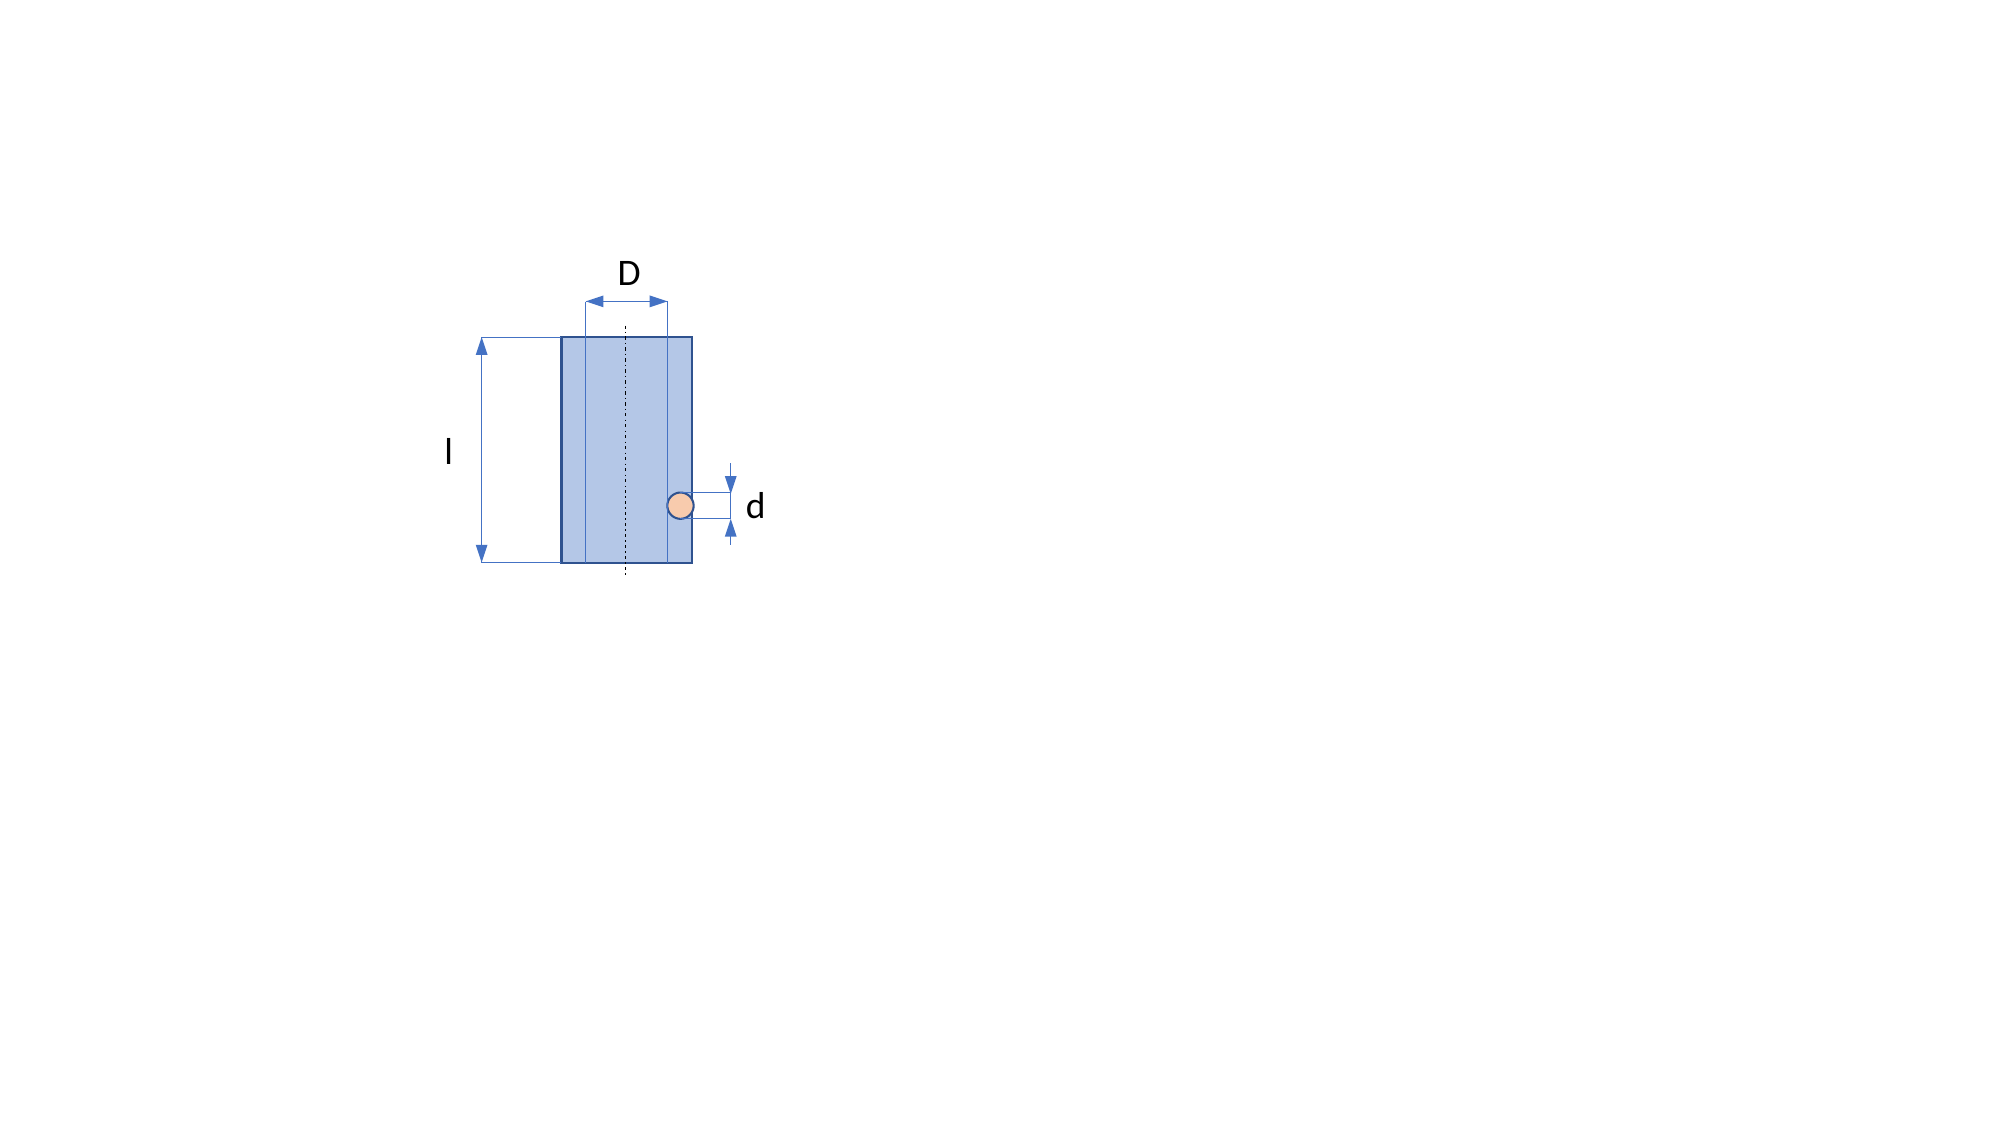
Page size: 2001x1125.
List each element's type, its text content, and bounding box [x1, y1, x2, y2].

text_box [561, 337, 585, 563]
text_box d [730, 473, 790, 535]
text_box D [602, 240, 651, 301]
text_box l [429, 419, 482, 481]
text_box [668, 337, 694, 563]
text_box [586, 337, 667, 563]
